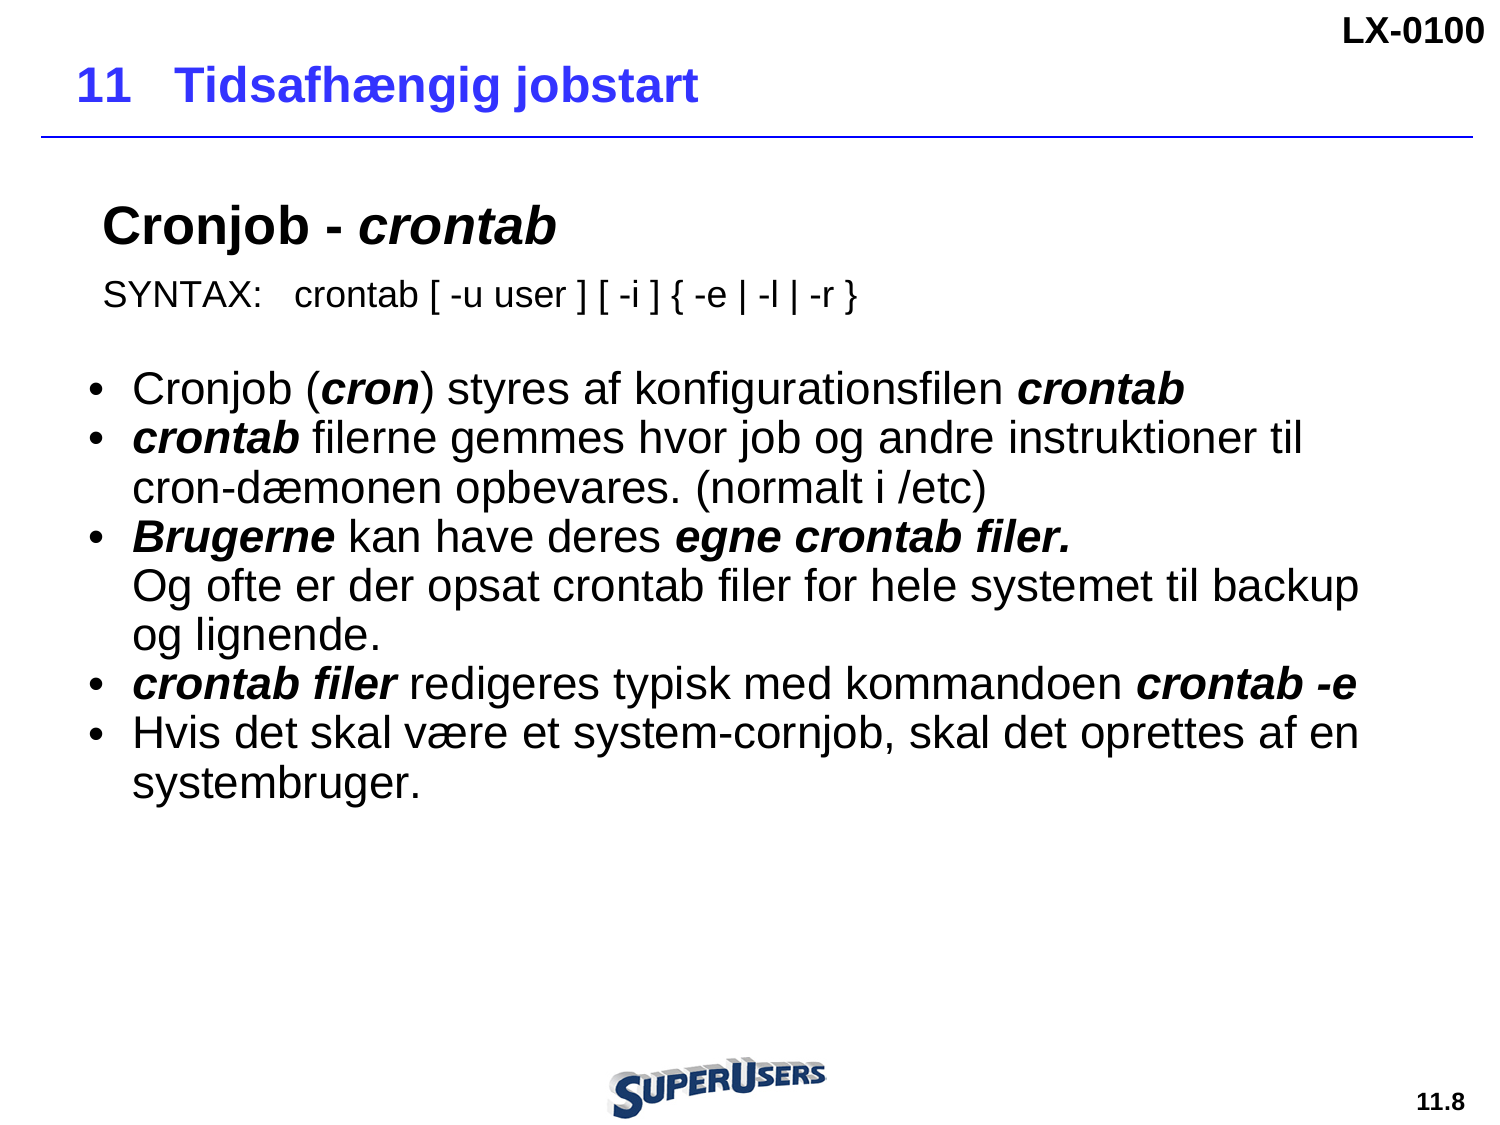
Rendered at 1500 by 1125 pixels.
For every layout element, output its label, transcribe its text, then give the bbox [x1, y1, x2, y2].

picture [605, 1057, 827, 1122]
list Cronjob - crontab SYNTAX: crontab [ -u user ] [ -i ] { -e | -l | -r } [88, 191, 1418, 326]
title 11 Tidsafhængig jobstart [76, 39, 1424, 126]
list Cronjob (cron) styres af konfigurationsfilen crontab crontab filerne gemmes hvor job og andre instruktioner til cron-dæmonen opbevares. (normalt i /etc) Brugerne kan have deres egne crontab filer. Og ofte er der opsat crontab filer for hele systemet til backup og lignende. crontab filer redigeres typisk med kommandoen crontab -e Hvis det skal være et system-cornjob, skal det oprettes af en systembruger. [88, 365, 1398, 947]
